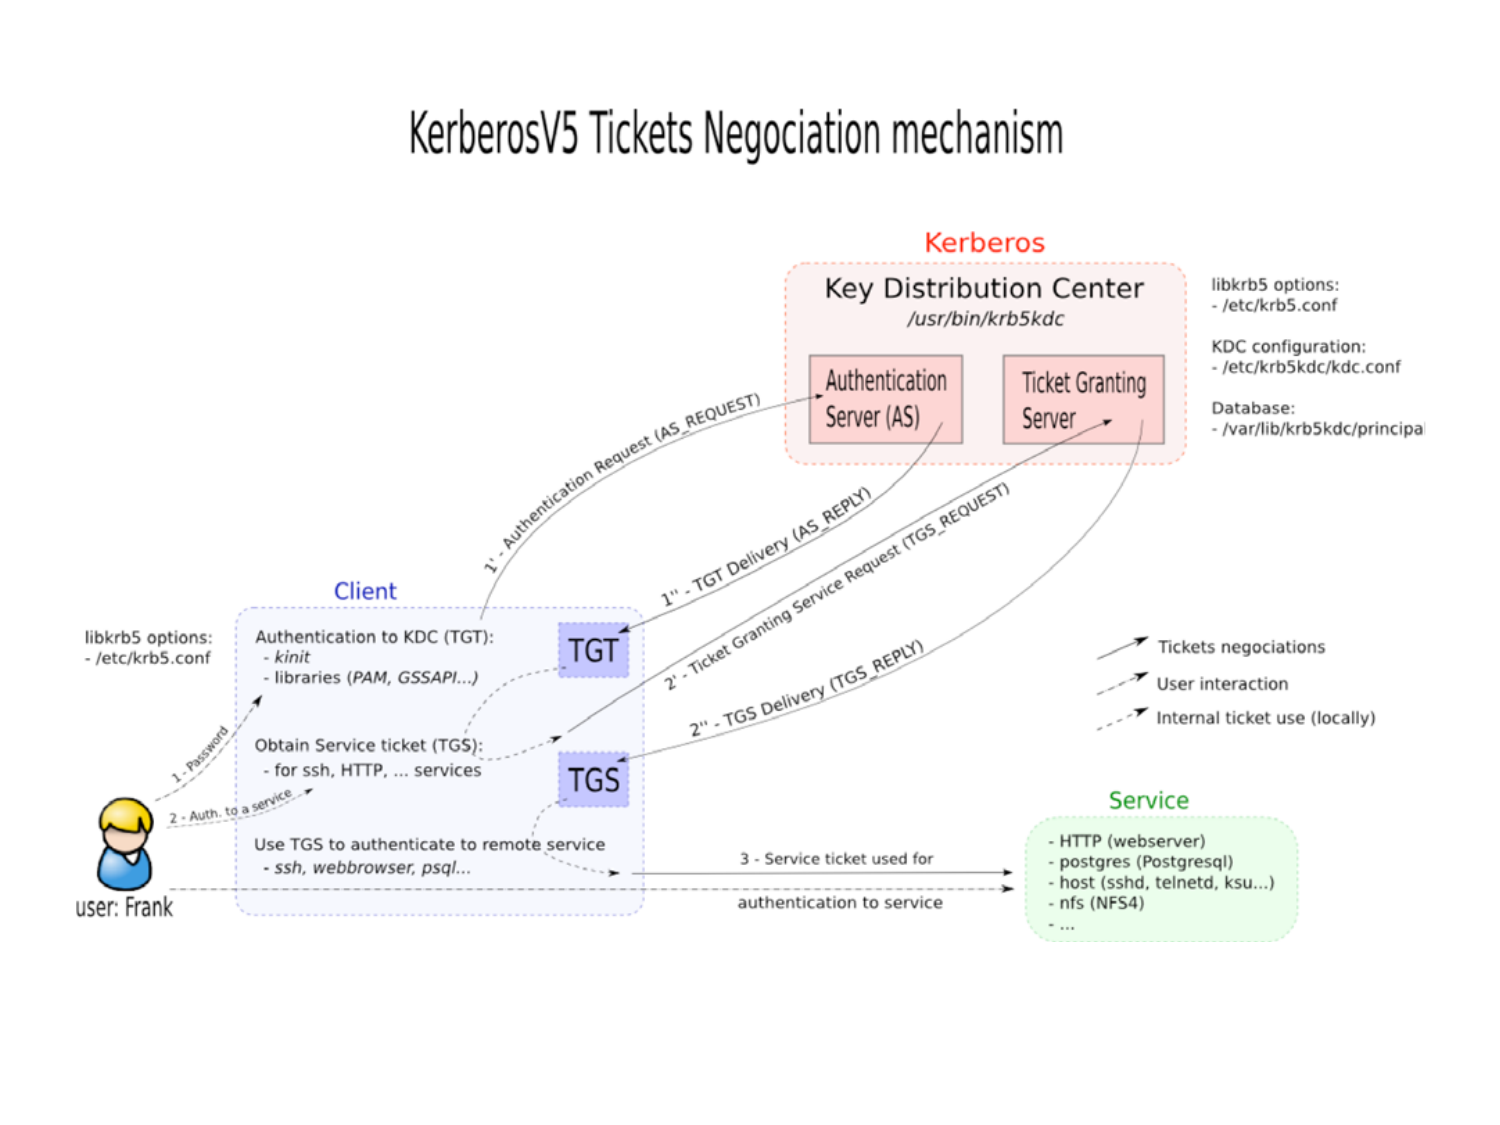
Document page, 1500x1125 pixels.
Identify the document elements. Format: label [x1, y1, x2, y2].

picture [75, 108, 1426, 942]
